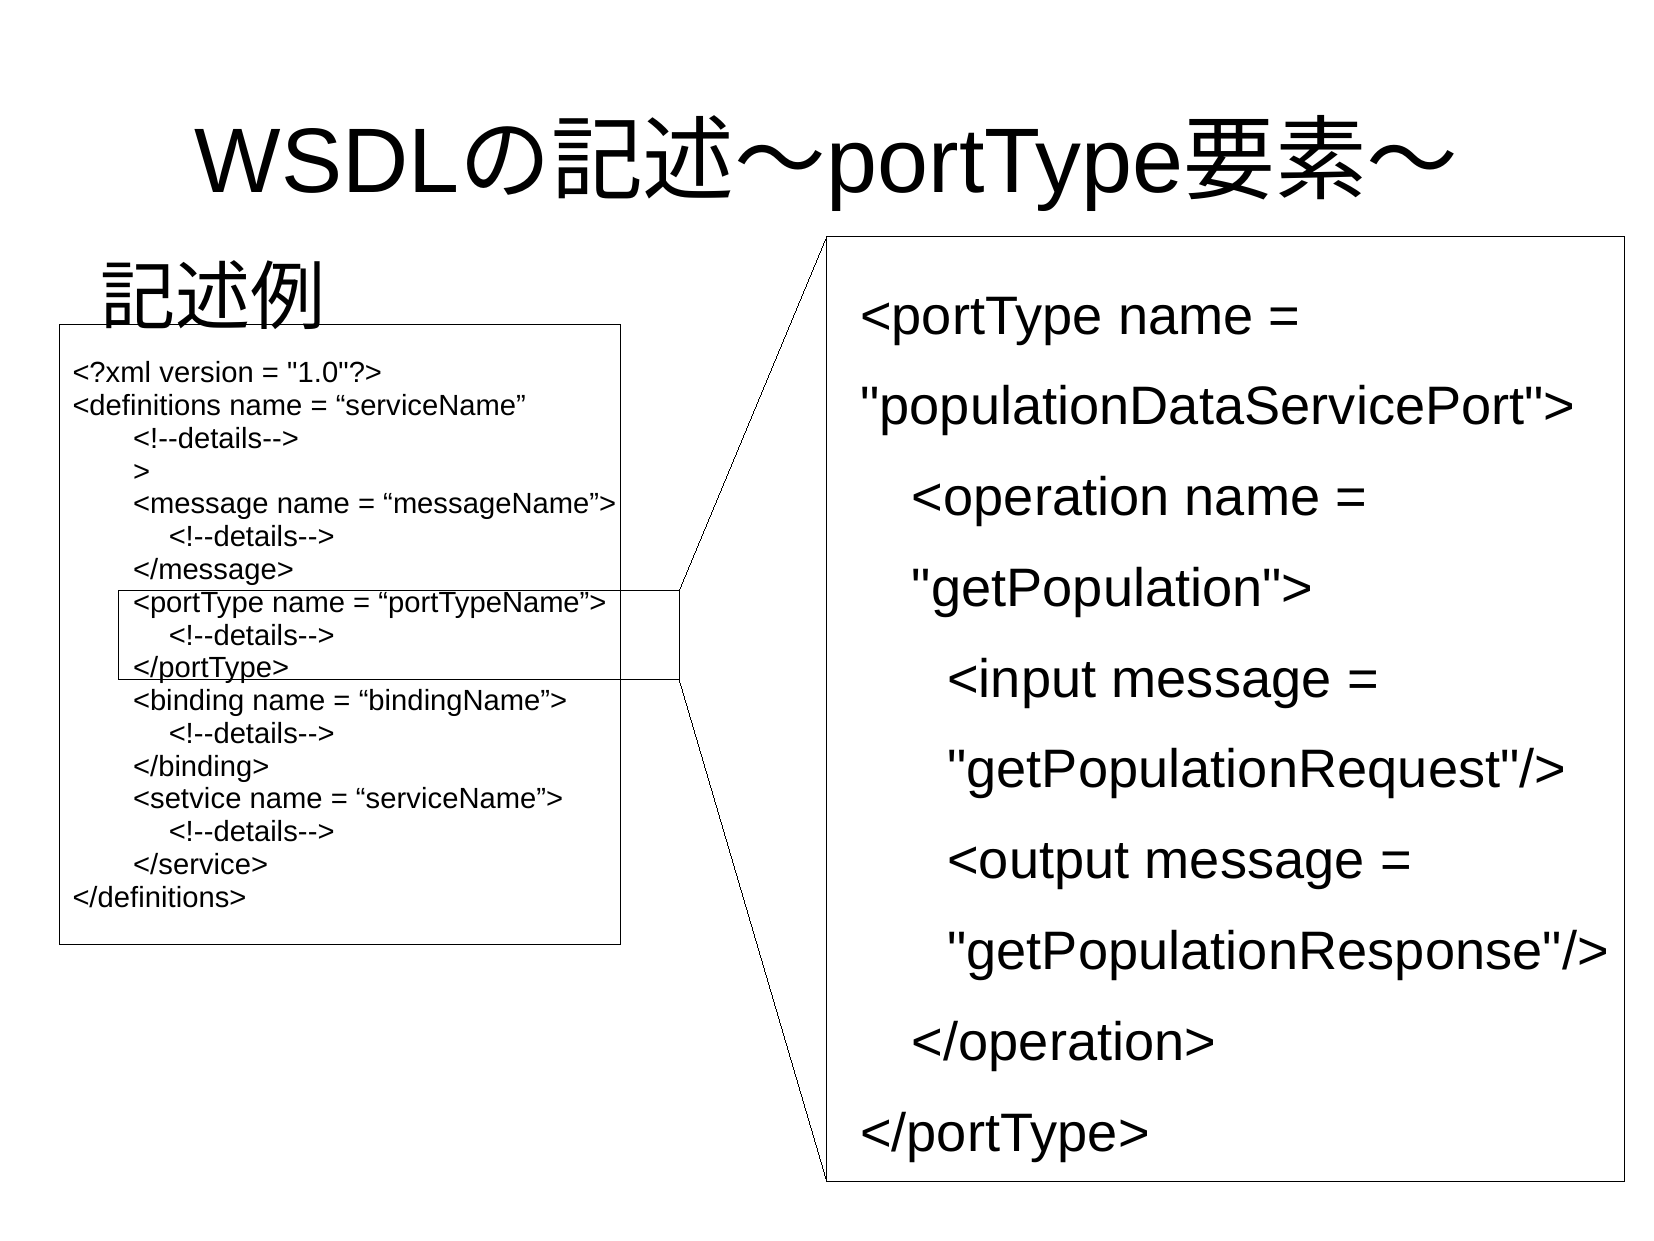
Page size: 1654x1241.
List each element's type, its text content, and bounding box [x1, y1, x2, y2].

text_box <portType name = "populationDataServicePort"> <operation name = "getPopulation"> <input message = "getPopulationRequest"/> <output message = "getPopulationResponse"/> </operation> </portType> [826, 236, 1625, 1182]
text_box <?xml version = "1.0"?> <definitions name = “serviceName” <!--details--> > <message name = “messageName”> <!--details--> </message> <portType name = “portTypeName”> <!--details--> </portType> <binding name = “bindingName”> <!--details--> </binding> <setvice name = “serviceName”> <!--details--> </service> </definitions> [119, 591, 621, 679]
title WSDLの記述～portType要素～ [82, 49, 1571, 236]
list 記述例 [29, 236, 826, 1055]
text_box <?xml version = "1.0"?> <definitions name = “serviceName” <!--details--> > <message name = “messageName”> <!--details--> </message> <portType name = “portTypeName”> <!--details--> </portType> <binding name = “bindingName”> <!--details--> </binding> <setvice name = “serviceName”> <!--details--> </service> </definitions> [59, 324, 621, 945]
